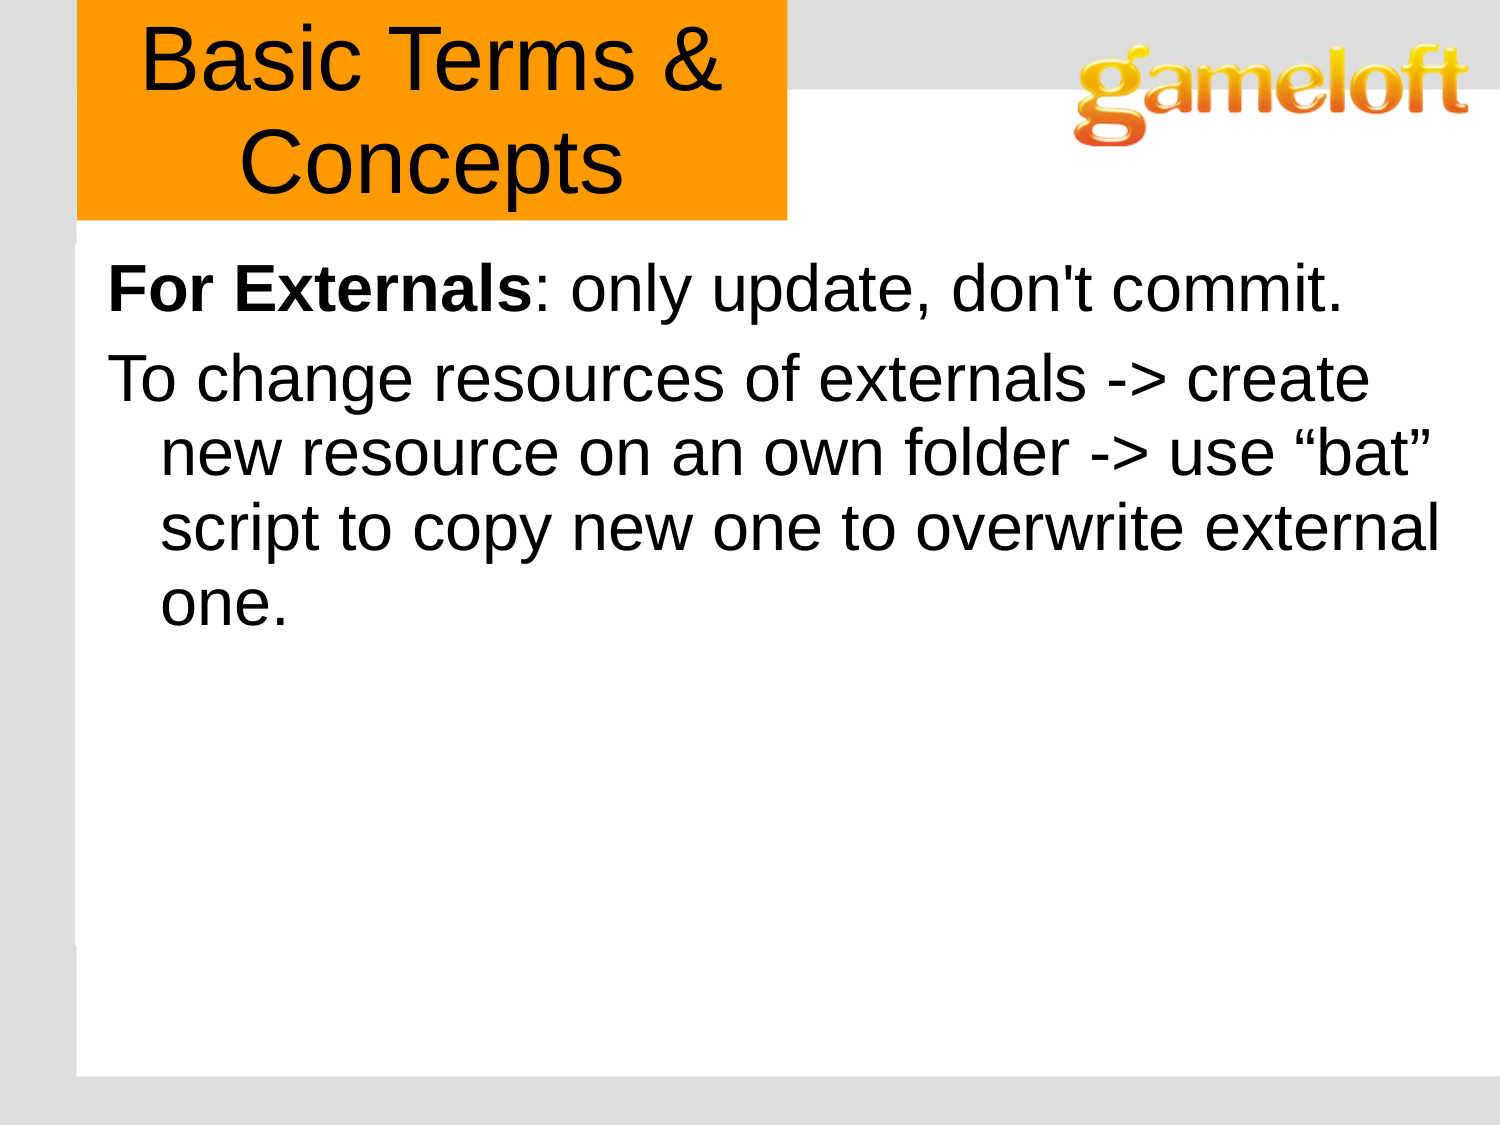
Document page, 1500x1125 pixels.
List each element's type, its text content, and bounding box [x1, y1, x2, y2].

picture [0, 0, 1500, 1125]
list For Externals: only update, don't commit. To change resources of externals -> create new resource on an own folder -> use “bat” script to copy new one to overwrite external one. [75, 243, 1471, 945]
title Basic Terms & Concepts [76, 0, 788, 221]
